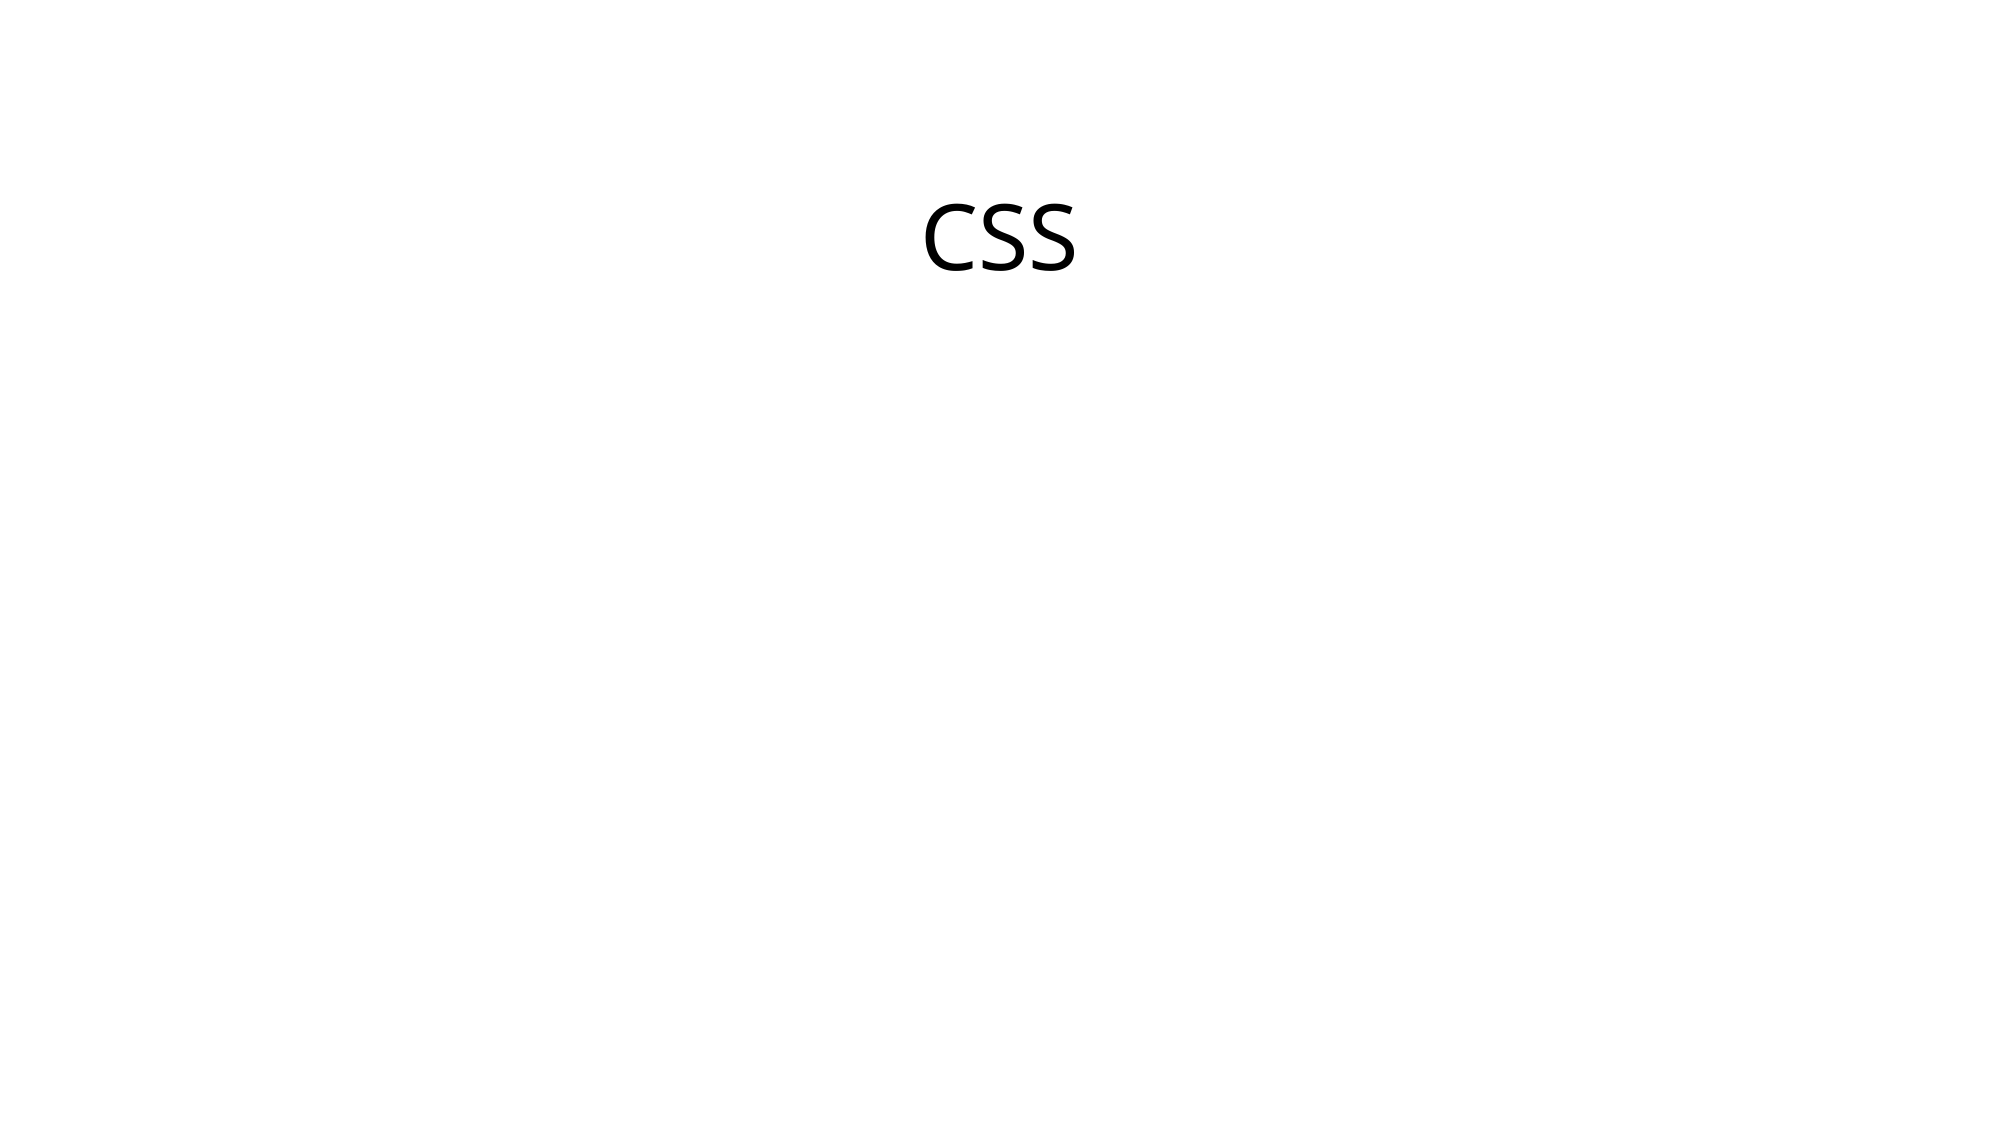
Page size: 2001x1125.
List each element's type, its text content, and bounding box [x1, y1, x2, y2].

title CSS [249, 184, 1750, 576]
